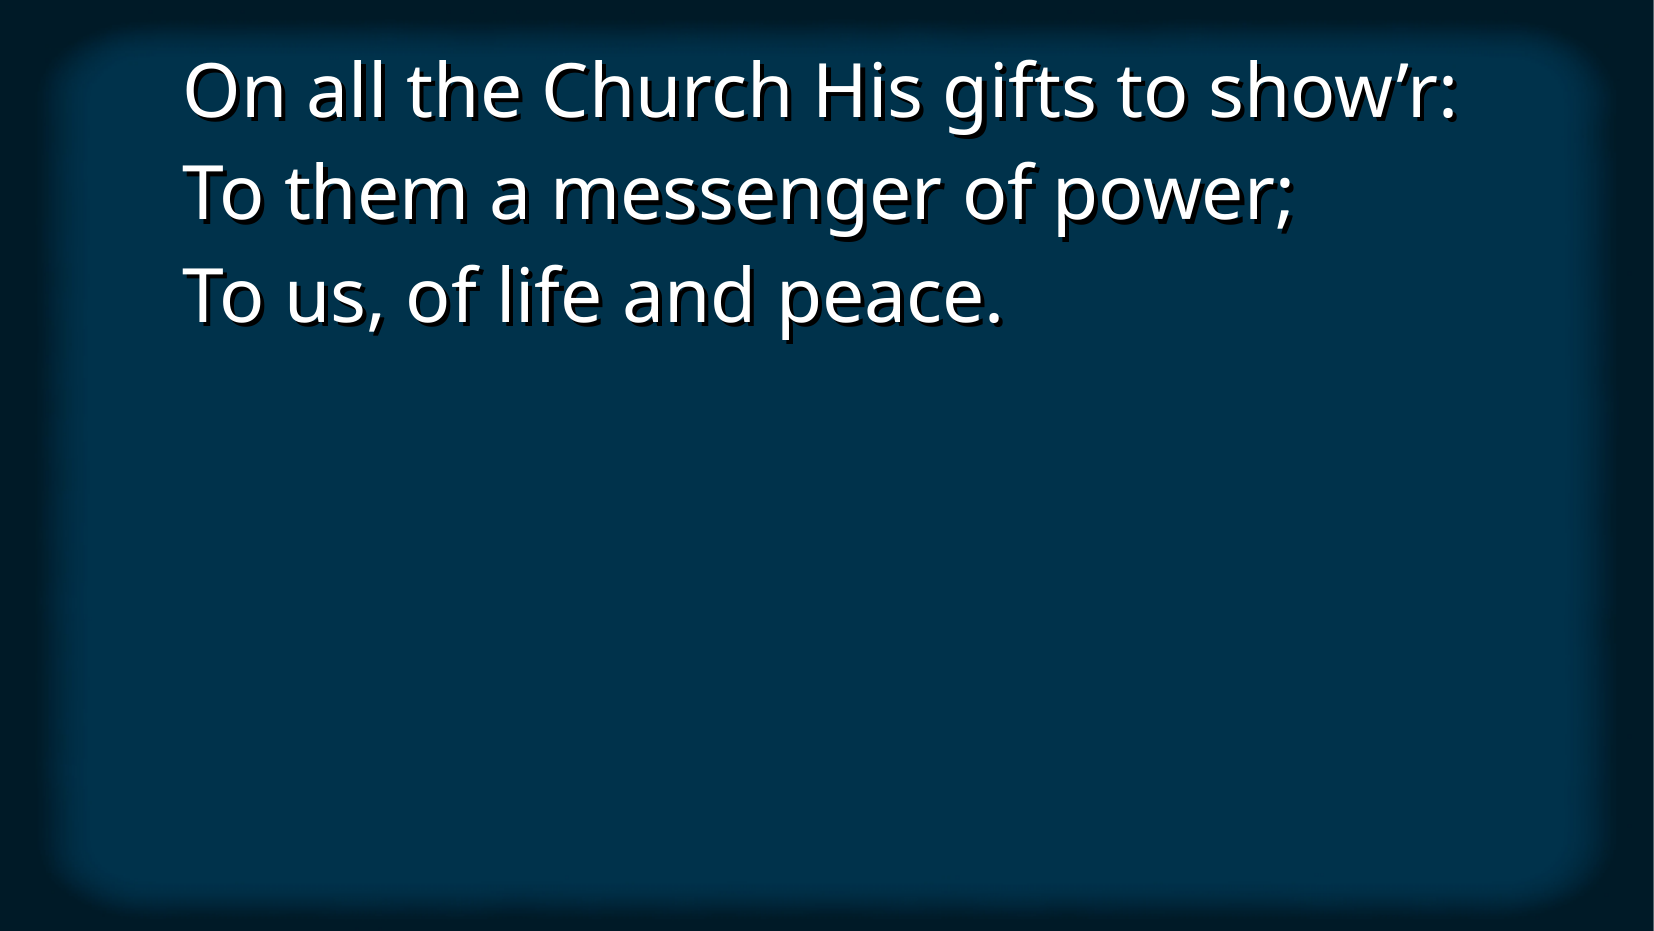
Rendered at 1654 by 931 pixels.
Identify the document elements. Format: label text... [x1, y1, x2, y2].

text_box On all the Church His gifts to show’r: To them a messenger of power; To us, of life and peace. [90, 30, 1576, 376]
picture [0, 0, 1654, 931]
